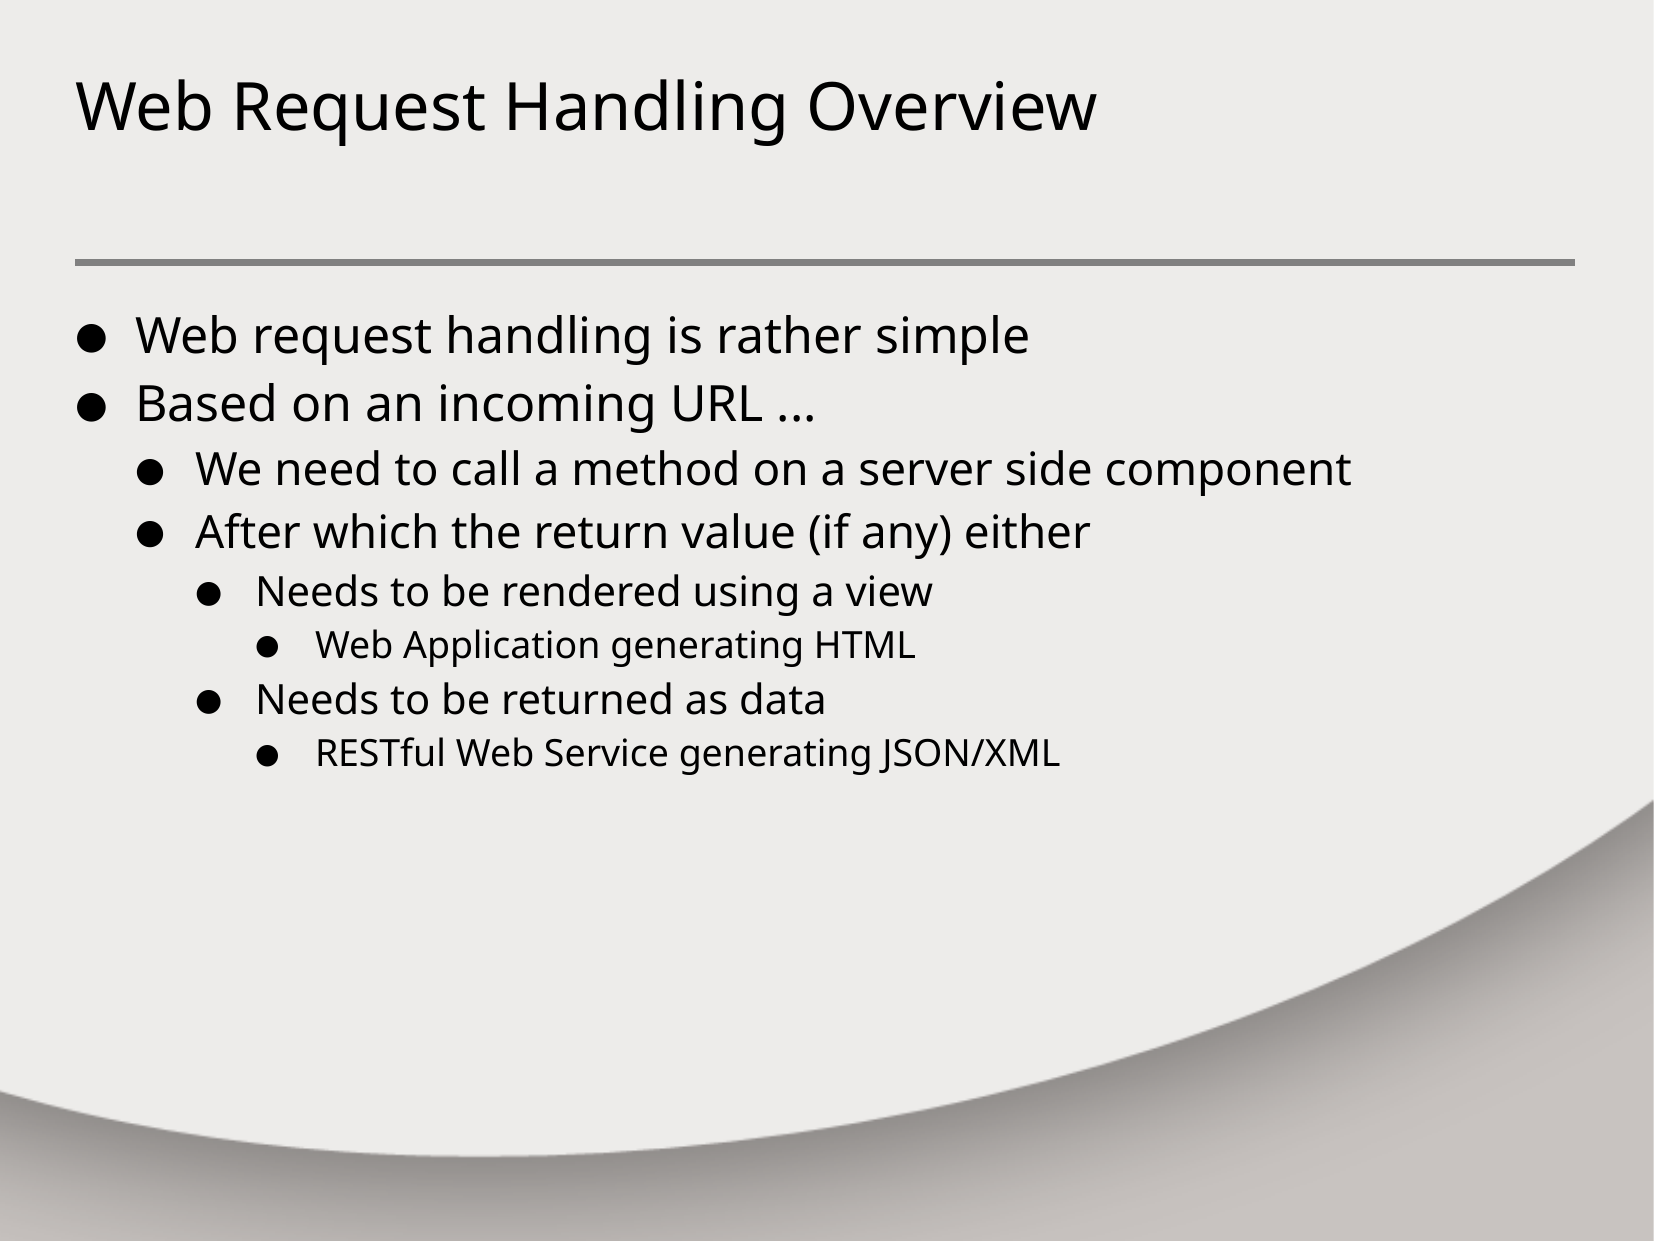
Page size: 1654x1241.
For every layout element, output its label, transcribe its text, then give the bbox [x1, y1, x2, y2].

picture [0, 0, 1654, 1241]
list Web request handling is rather simple Based on an incoming URL ... We need to call a method on a server side component After which the return value (if any) either Needs to be rendered using a view Web Application generating HTML Needs to be returned as data RESTful Web Service generating JSON/XML [75, 300, 1576, 1163]
title Web Request Handling Overview [75, 75, 1576, 226]
